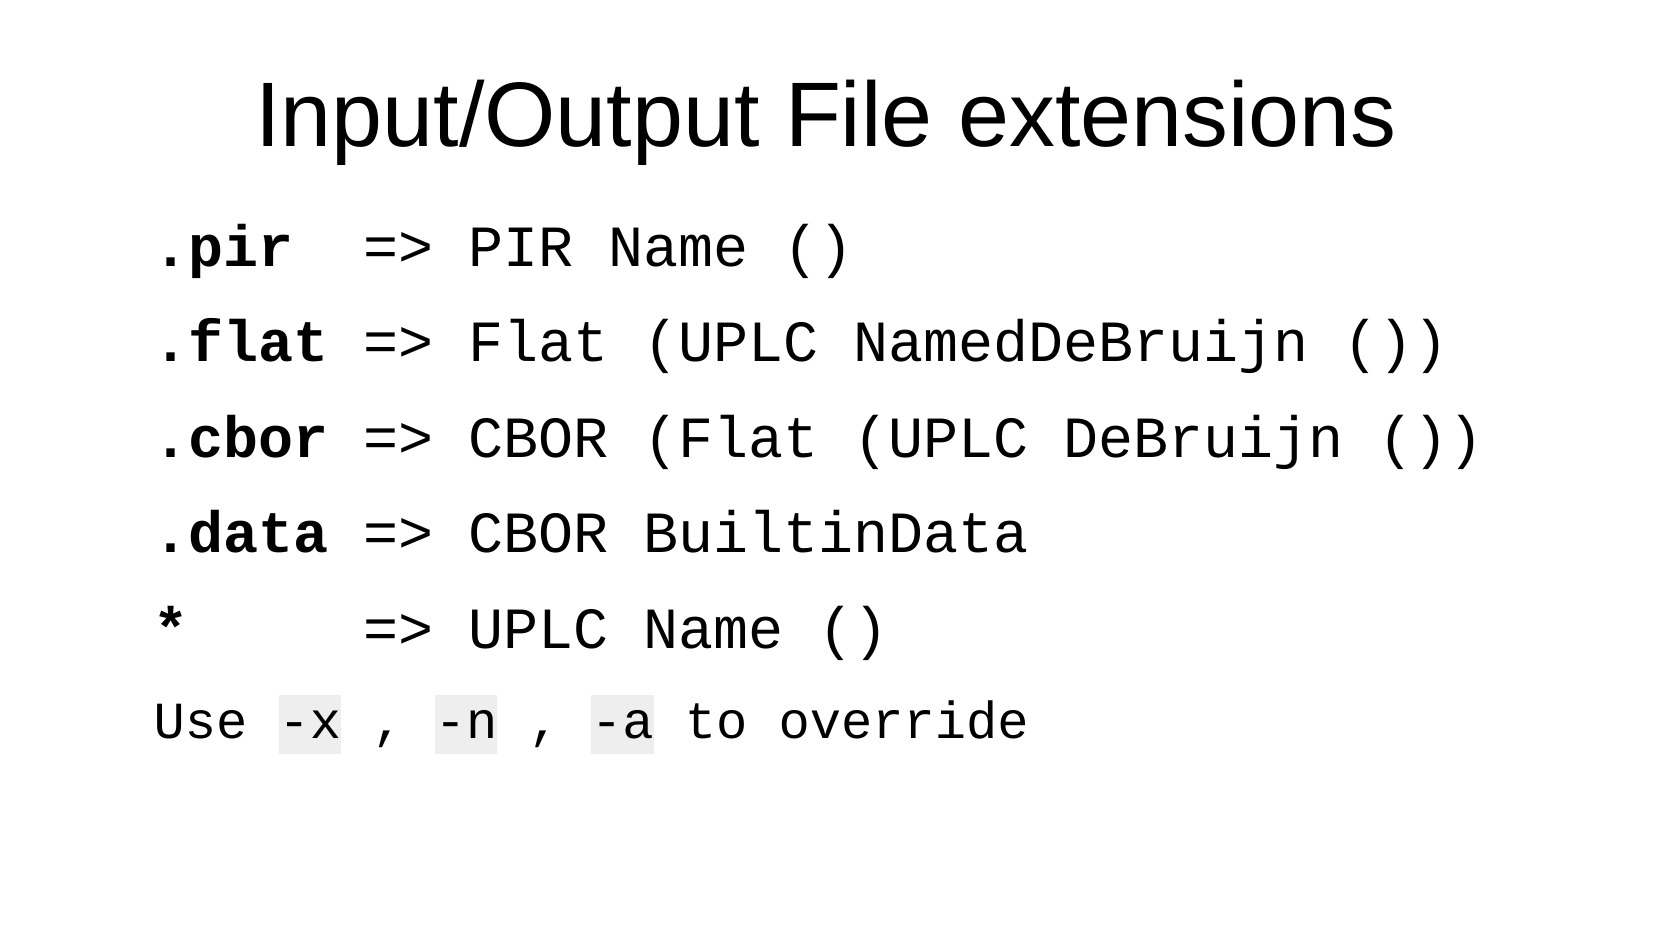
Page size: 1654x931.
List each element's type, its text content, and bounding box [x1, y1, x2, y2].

list .pir => PIR Name () .flat => Flat (UPLC NamedDeBruijn ()) .cbor => CBOR (Flat (UPLC DeBruijn ()) .data => CBOR BuiltinData * => UPLC Name () Use -x , -n , -a to override [82, 217, 1571, 758]
title Input/Output File extensions [82, 37, 1571, 193]
